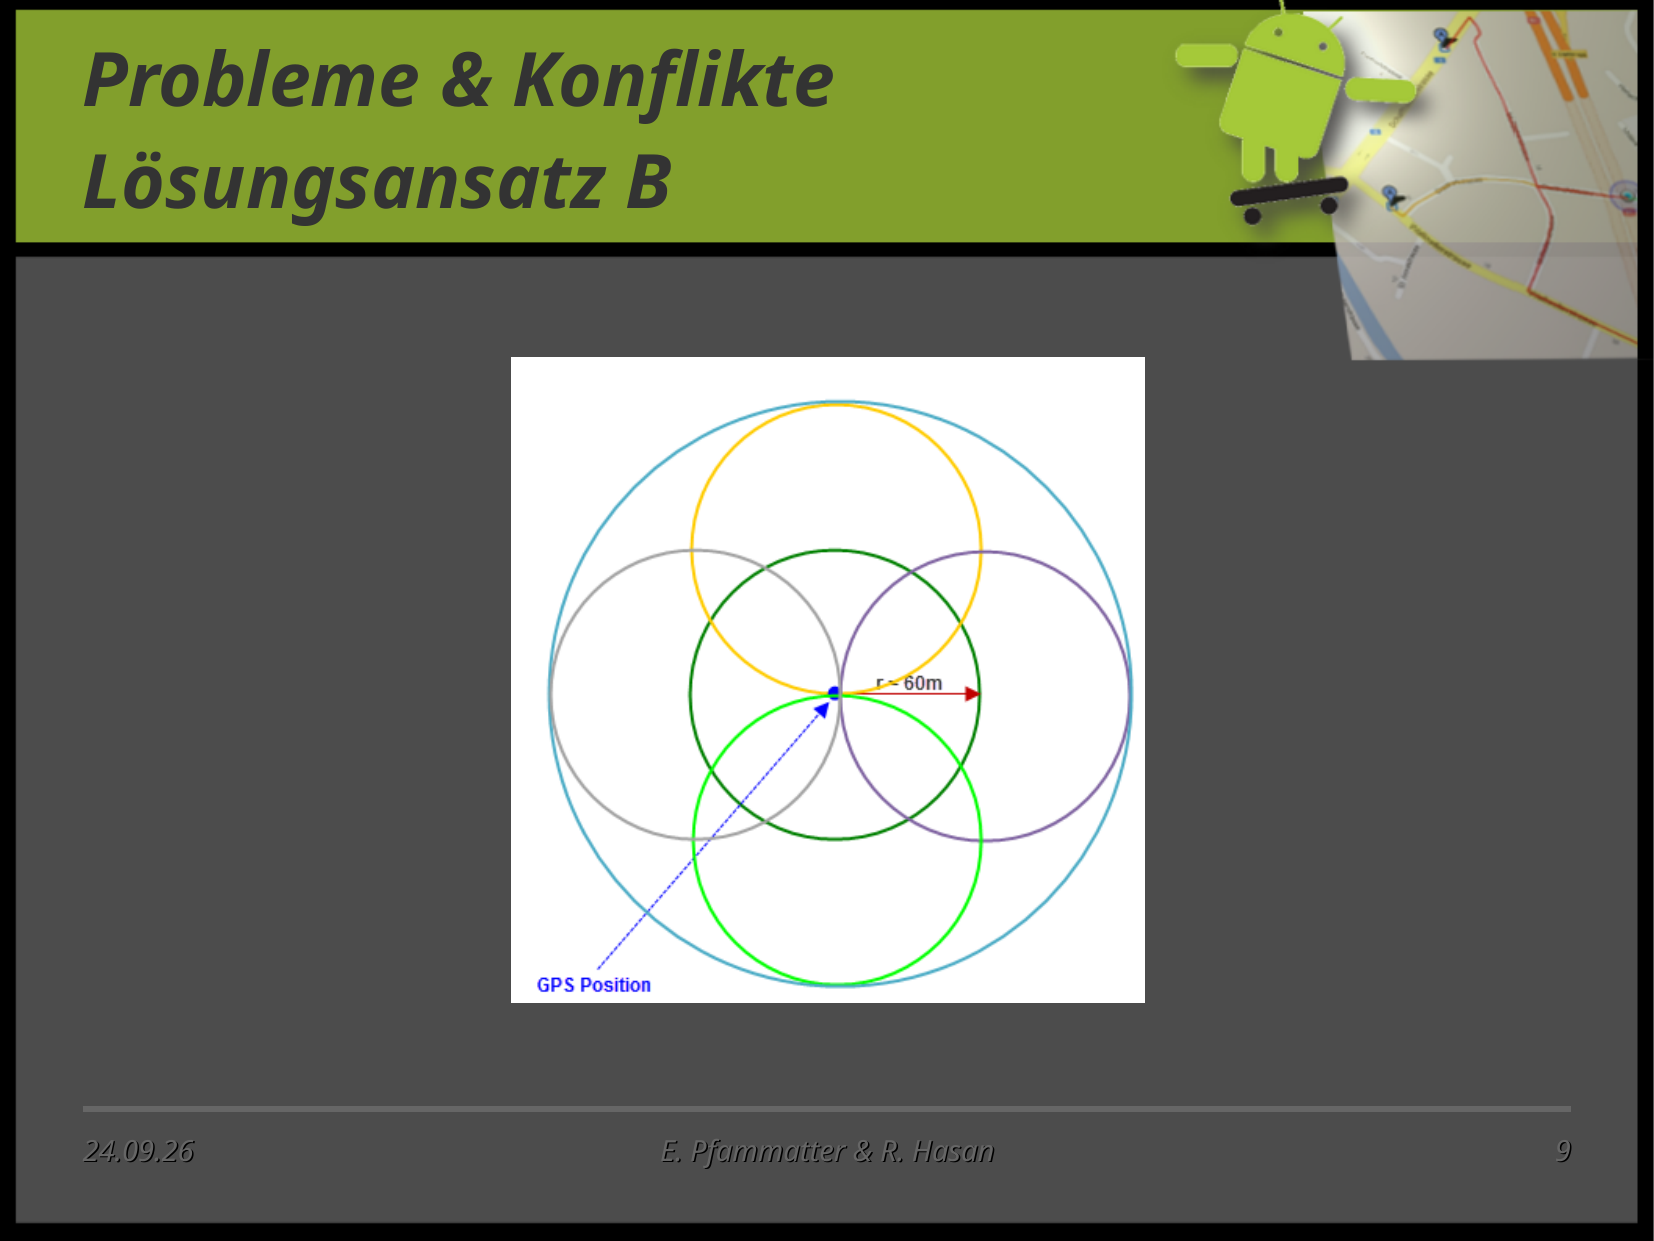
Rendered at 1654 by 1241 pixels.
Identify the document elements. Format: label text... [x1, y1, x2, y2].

picture [0, 0, 1654, 1241]
text_box [29, 295, 1565, 366]
title Probleme & Konflikte Lösungsansatz B [82, 24, 1571, 232]
